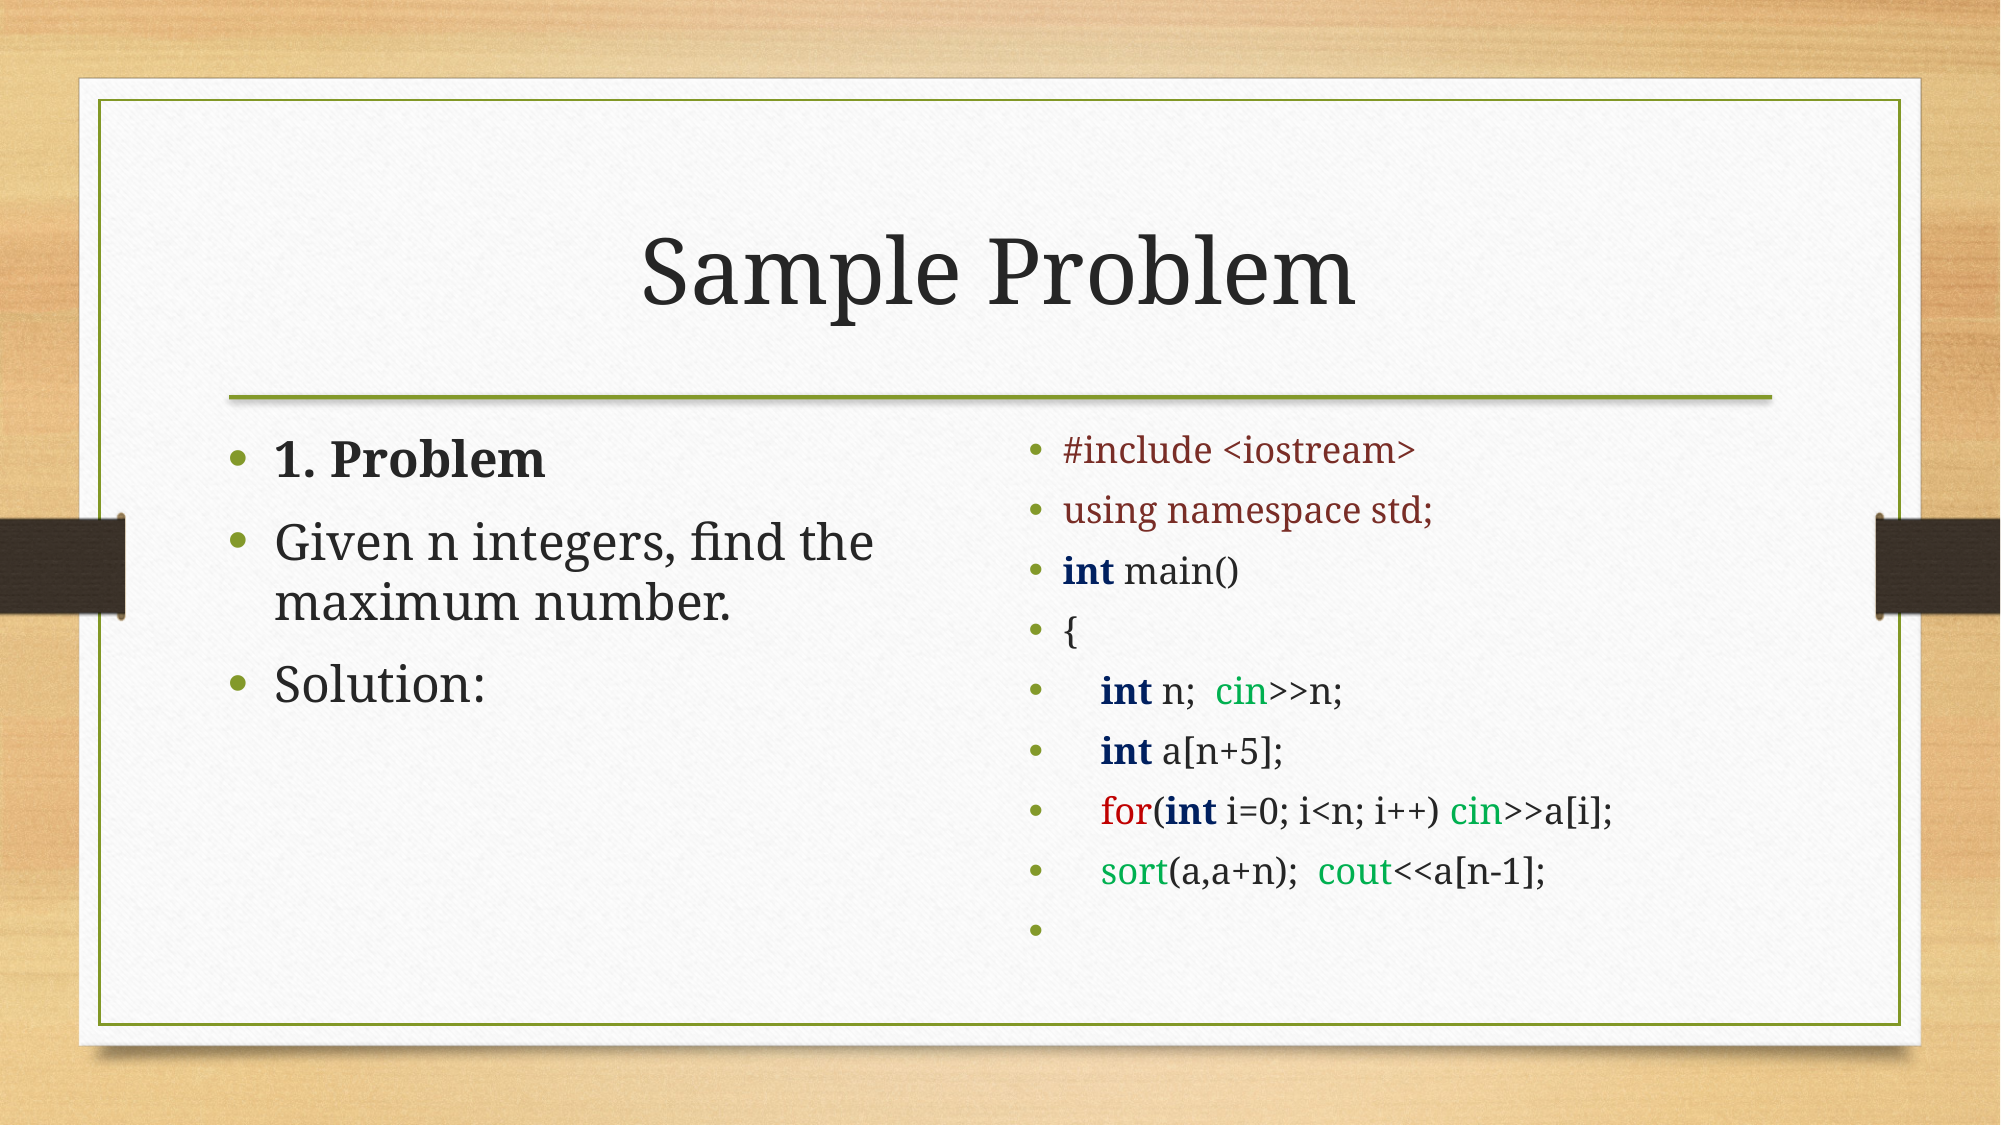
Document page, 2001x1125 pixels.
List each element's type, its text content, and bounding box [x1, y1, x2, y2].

text_box 1. Problem Given n integers, find the maximum number. Solution: [212, 420, 987, 963]
picture [0, 0, 2001, 1125]
text_box #include <iostream> using namespace std; int main() { int n; cin>>n; int a[n+5]; for(int i=0; i<n; i++) cin>>a[i]; sort(a,a+n); cout<<a[n-1]; [1013, 420, 1788, 963]
text_box Sample Problem [212, 161, 1788, 375]
